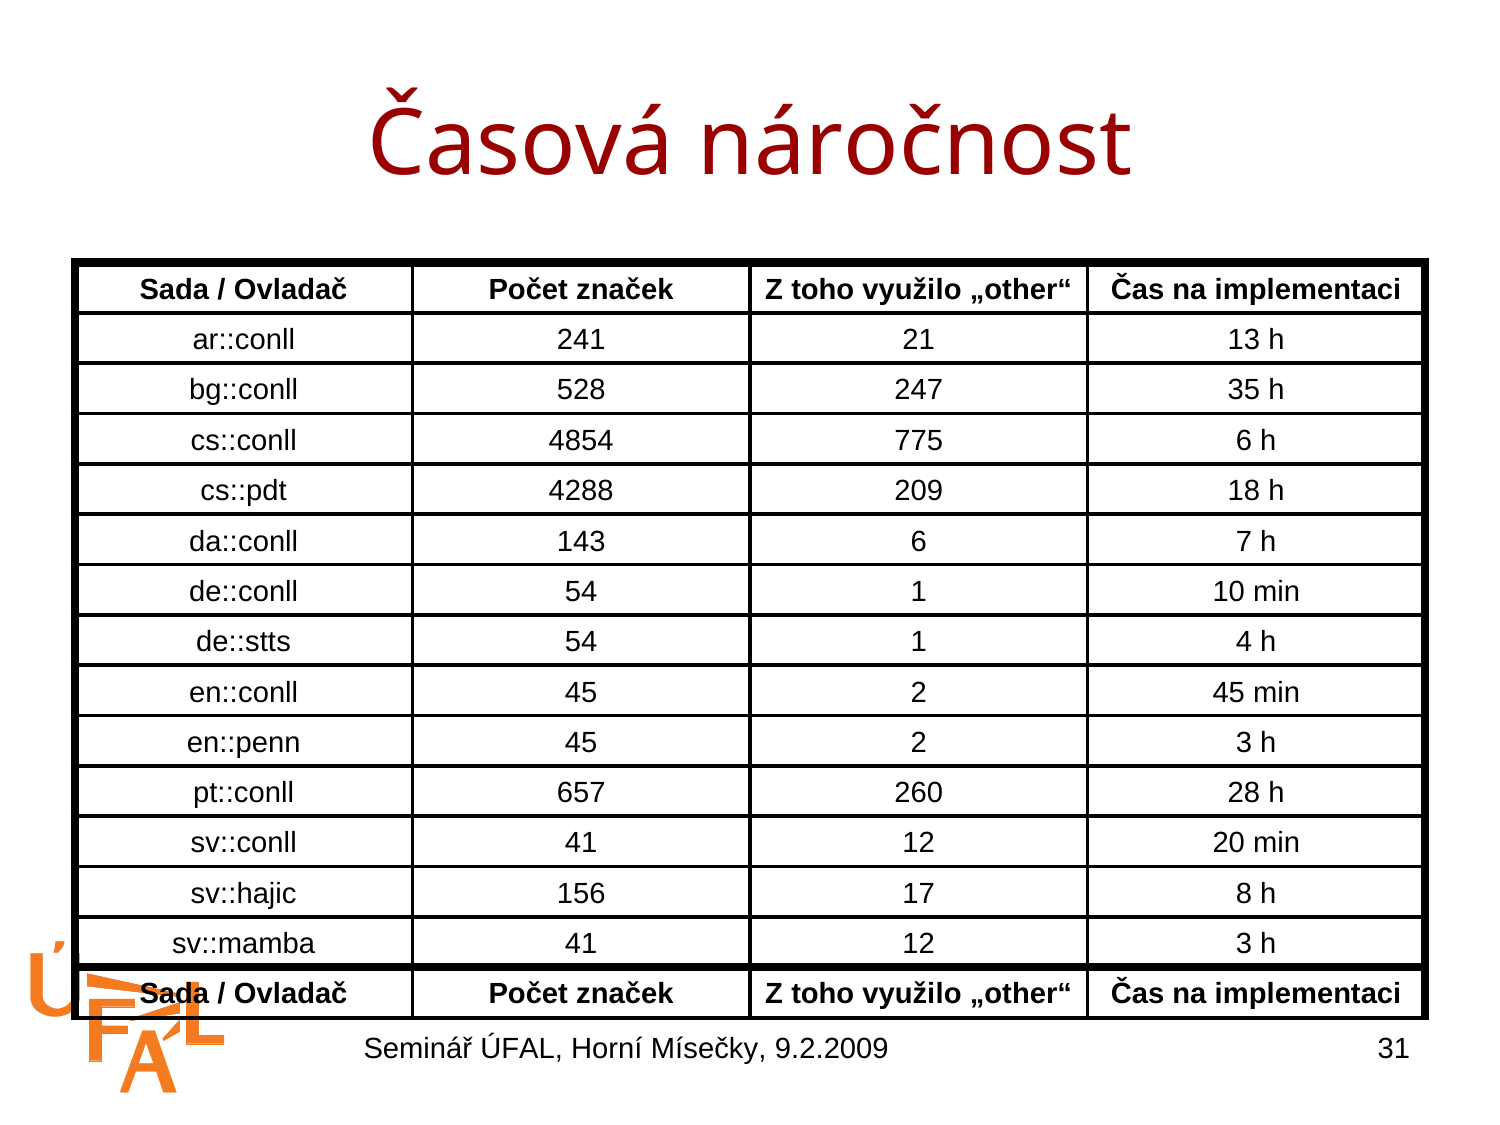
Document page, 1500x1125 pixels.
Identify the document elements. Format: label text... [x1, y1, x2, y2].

table_cell 3 h [1089, 717, 1421, 764]
table_cell 10 min [1089, 566, 1421, 613]
table_cell cs::pdt [79, 466, 411, 512]
table_header Sada / Ovladač [79, 267, 411, 311]
table_cell 41 [414, 818, 748, 865]
table_cell 4288 [414, 466, 748, 512]
table_header Počet značek [414, 267, 748, 311]
table_cell 54 [414, 566, 748, 613]
table_cell 209 [752, 466, 1086, 512]
table_cell 156 [414, 868, 748, 915]
table_cell Sada / Ovladač [79, 971, 411, 1016]
table_cell en::penn [79, 717, 411, 764]
table_cell Počet značek [414, 971, 748, 1016]
table_cell 2 [752, 667, 1086, 714]
table_cell 1 [752, 566, 1086, 613]
table_cell de::conll [79, 566, 411, 613]
table_cell 45 min [1089, 667, 1421, 714]
table_cell 35 h [1089, 365, 1421, 412]
table_cell 13 h [1089, 315, 1421, 361]
table_cell 17 [752, 868, 1086, 915]
table_cell 1 [752, 617, 1086, 663]
table_cell 20 min [1089, 818, 1421, 865]
table_cell 4 h [1089, 617, 1421, 663]
table_cell da::conll [79, 516, 411, 563]
table_cell 3 h [1089, 919, 1421, 963]
table_cell Z toho využilo „other“ [752, 971, 1086, 1016]
table_cell 775 [752, 415, 1086, 462]
table_cell sv::conll [79, 818, 411, 865]
title Časová náročnost [75, 45, 1426, 233]
table_cell sv::mamba [79, 919, 411, 963]
table_cell 12 [752, 818, 1086, 865]
table_cell 18 h [1089, 466, 1421, 512]
table_cell bg::conll [79, 365, 411, 412]
table_cell 7 h [1089, 516, 1421, 563]
table_cell ar::conll [79, 315, 411, 361]
table_cell 241 [414, 315, 748, 361]
table_cell de::stts [79, 617, 411, 663]
table_cell 41 [414, 919, 748, 963]
table_cell 45 [414, 717, 748, 764]
table_header Čas na implementaci [1089, 267, 1421, 311]
table_cell 657 [414, 768, 748, 814]
table_cell 143 [414, 516, 748, 563]
table_cell cs::conll [79, 415, 411, 462]
table_cell 260 [752, 768, 1086, 814]
table_cell 8 h [1089, 868, 1421, 915]
table_cell 247 [752, 365, 1086, 412]
table_cell 528 [414, 365, 748, 412]
table_cell 2 [752, 717, 1086, 764]
table_cell sv::hajic [79, 868, 411, 915]
table_cell 28 h [1089, 768, 1421, 814]
table_cell 54 [414, 617, 748, 663]
table_cell Čas na implementaci [1089, 971, 1421, 1016]
table_cell 6 h [1089, 415, 1421, 462]
table_header Z toho využilo „other“ [752, 267, 1086, 311]
table_cell 4854 [414, 415, 748, 462]
table_cell 45 [414, 667, 748, 714]
table_cell en::conll [79, 667, 411, 714]
table_cell pt::conll [79, 768, 411, 814]
table_cell 6 [752, 516, 1086, 563]
table_cell 21 [752, 315, 1086, 361]
table_cell 12 [752, 919, 1086, 963]
